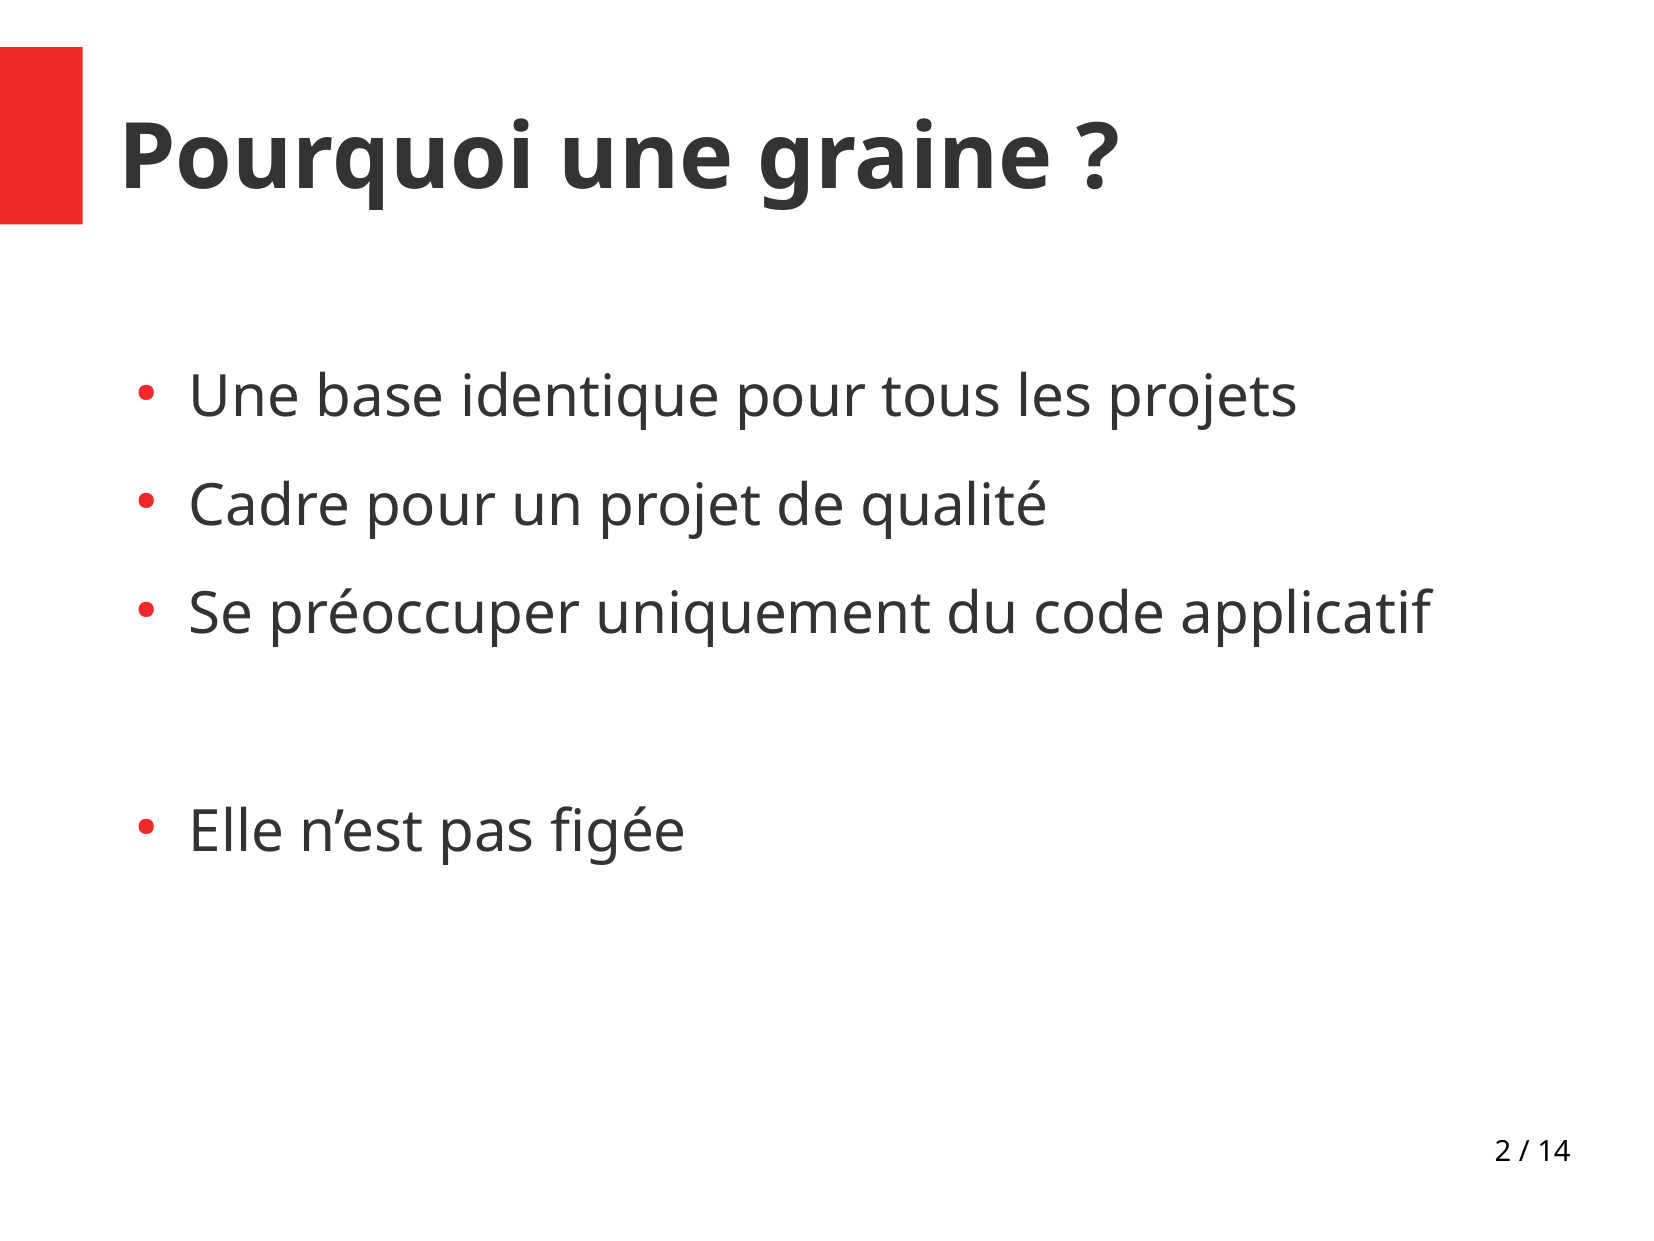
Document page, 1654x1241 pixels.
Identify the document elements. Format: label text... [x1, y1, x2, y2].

title Pourquoi une graine ? [118, 49, 1571, 257]
list Une base identique pour tous les projets Cadre pour un projet de qualité Se préoccuper uniquement du code applicatif Elle n’est pas figée [118, 354, 1536, 1074]
